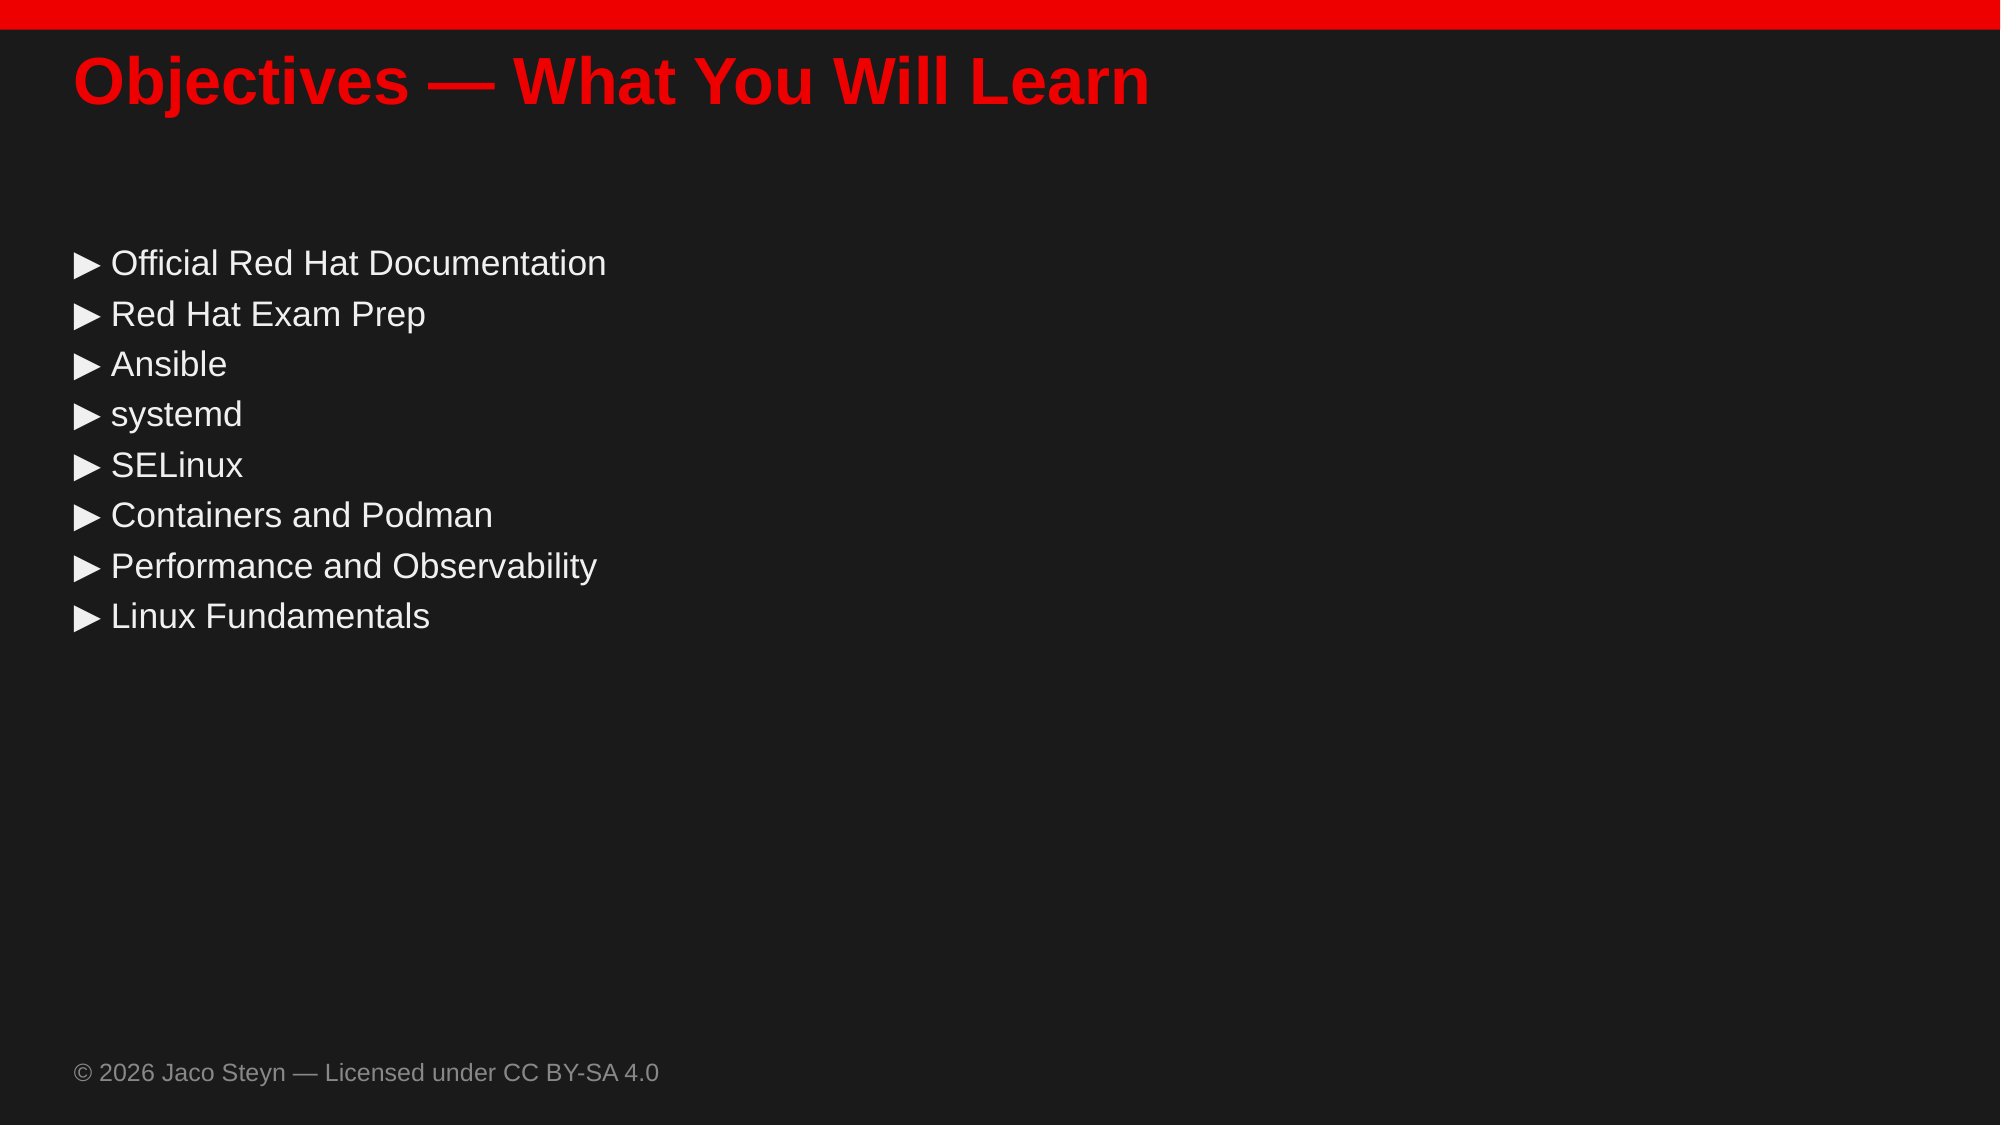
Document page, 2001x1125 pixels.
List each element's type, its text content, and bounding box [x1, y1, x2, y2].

text_box [0, 0, 2001, 30]
text_box © 2026 Jaco Steyn — Licensed under CC BY-SA 4.0 [59, 1051, 1942, 1093]
text_box Objectives — What You Will Learn [59, 36, 1942, 208]
text_box ▶ Official Red Hat Documentation ▶ Red Hat Exam Prep ▶ Ansible ▶ systemd ▶ SELinux ▶ Containers and Podman ▶ Performance and Observability ▶ Linux Fundamentals [59, 236, 1942, 1037]
